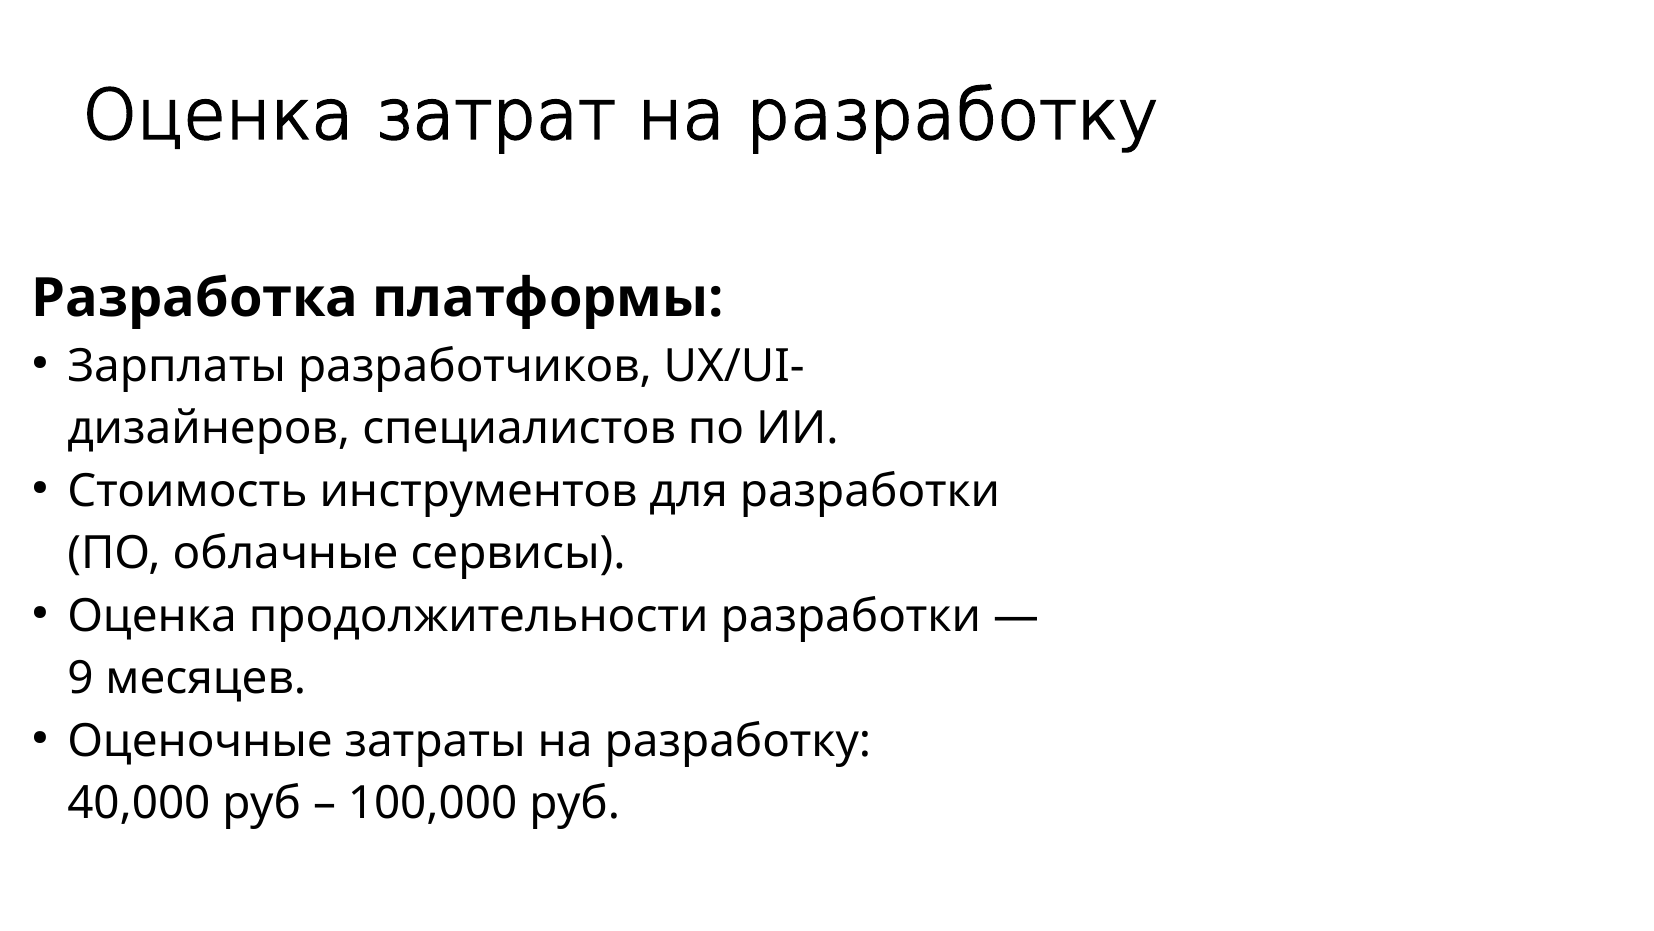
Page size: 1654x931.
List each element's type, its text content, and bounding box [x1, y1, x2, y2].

title Оценка затрат на разработку [82, 12, 1571, 218]
text_box Разработка платформы: Зарплаты разработчиков, UX/UI-дизайнеров, специалистов по ИИ. Стоимость инструментов для разработки (ПО, облачные сервисы). Оценка продолжительности разработки — 9 месяцев. Оценочные затраты на разработку: 40,000 руб – 100,000 руб. [17, 250, 1088, 841]
